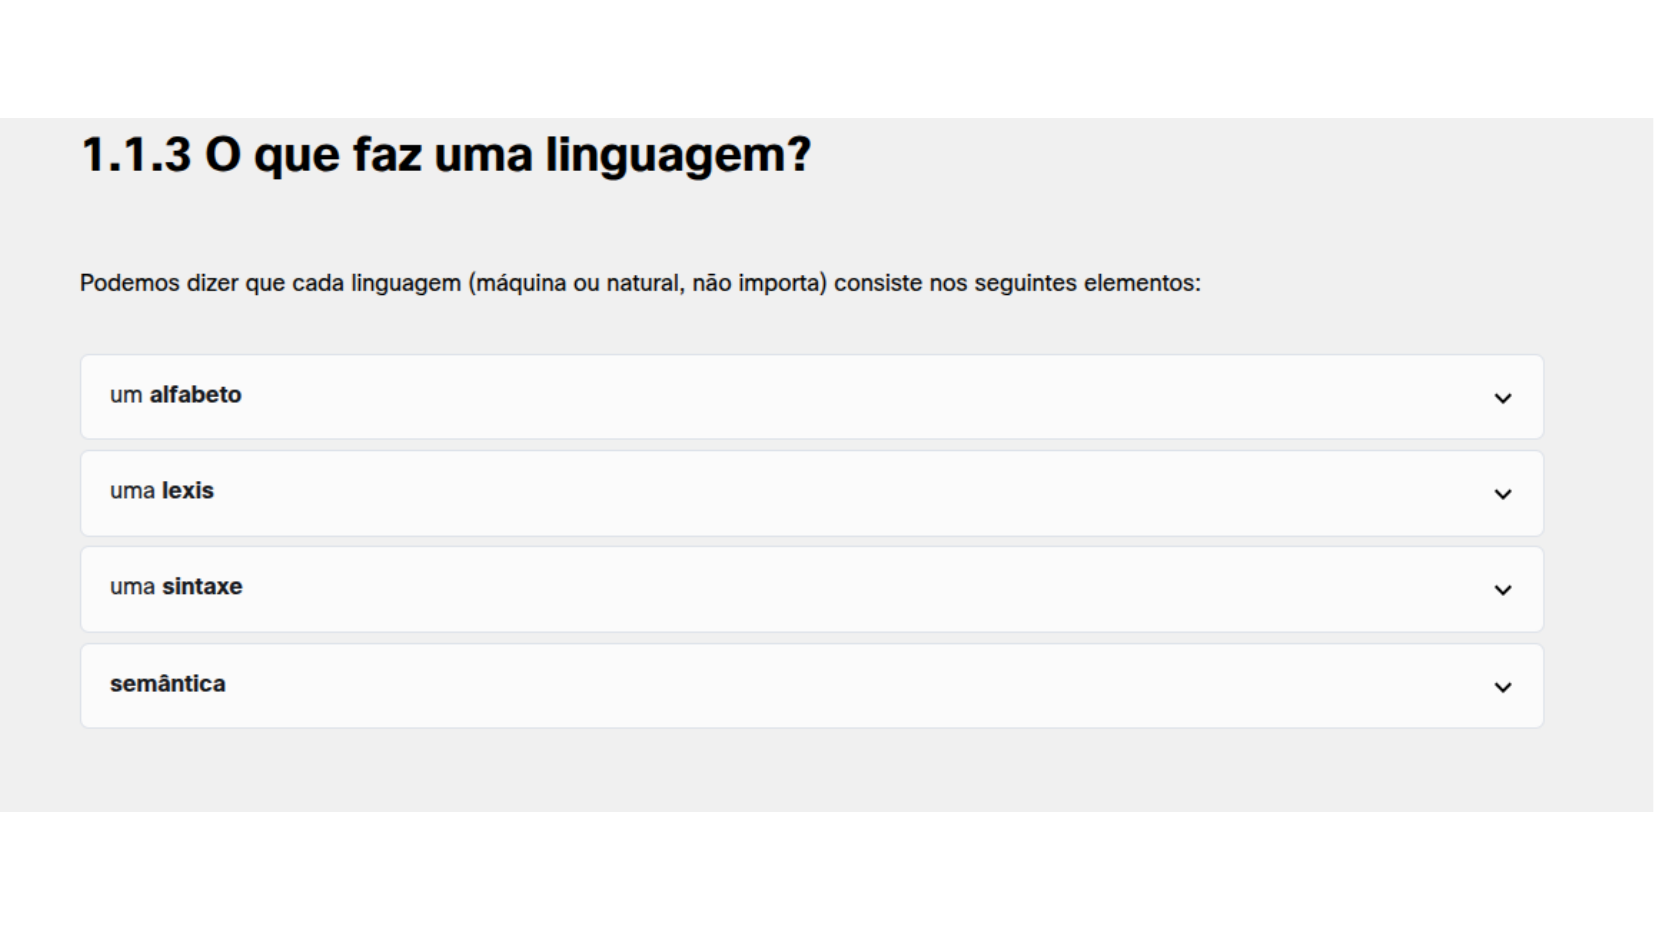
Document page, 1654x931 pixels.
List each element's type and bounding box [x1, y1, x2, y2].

picture [0, 118, 1654, 812]
